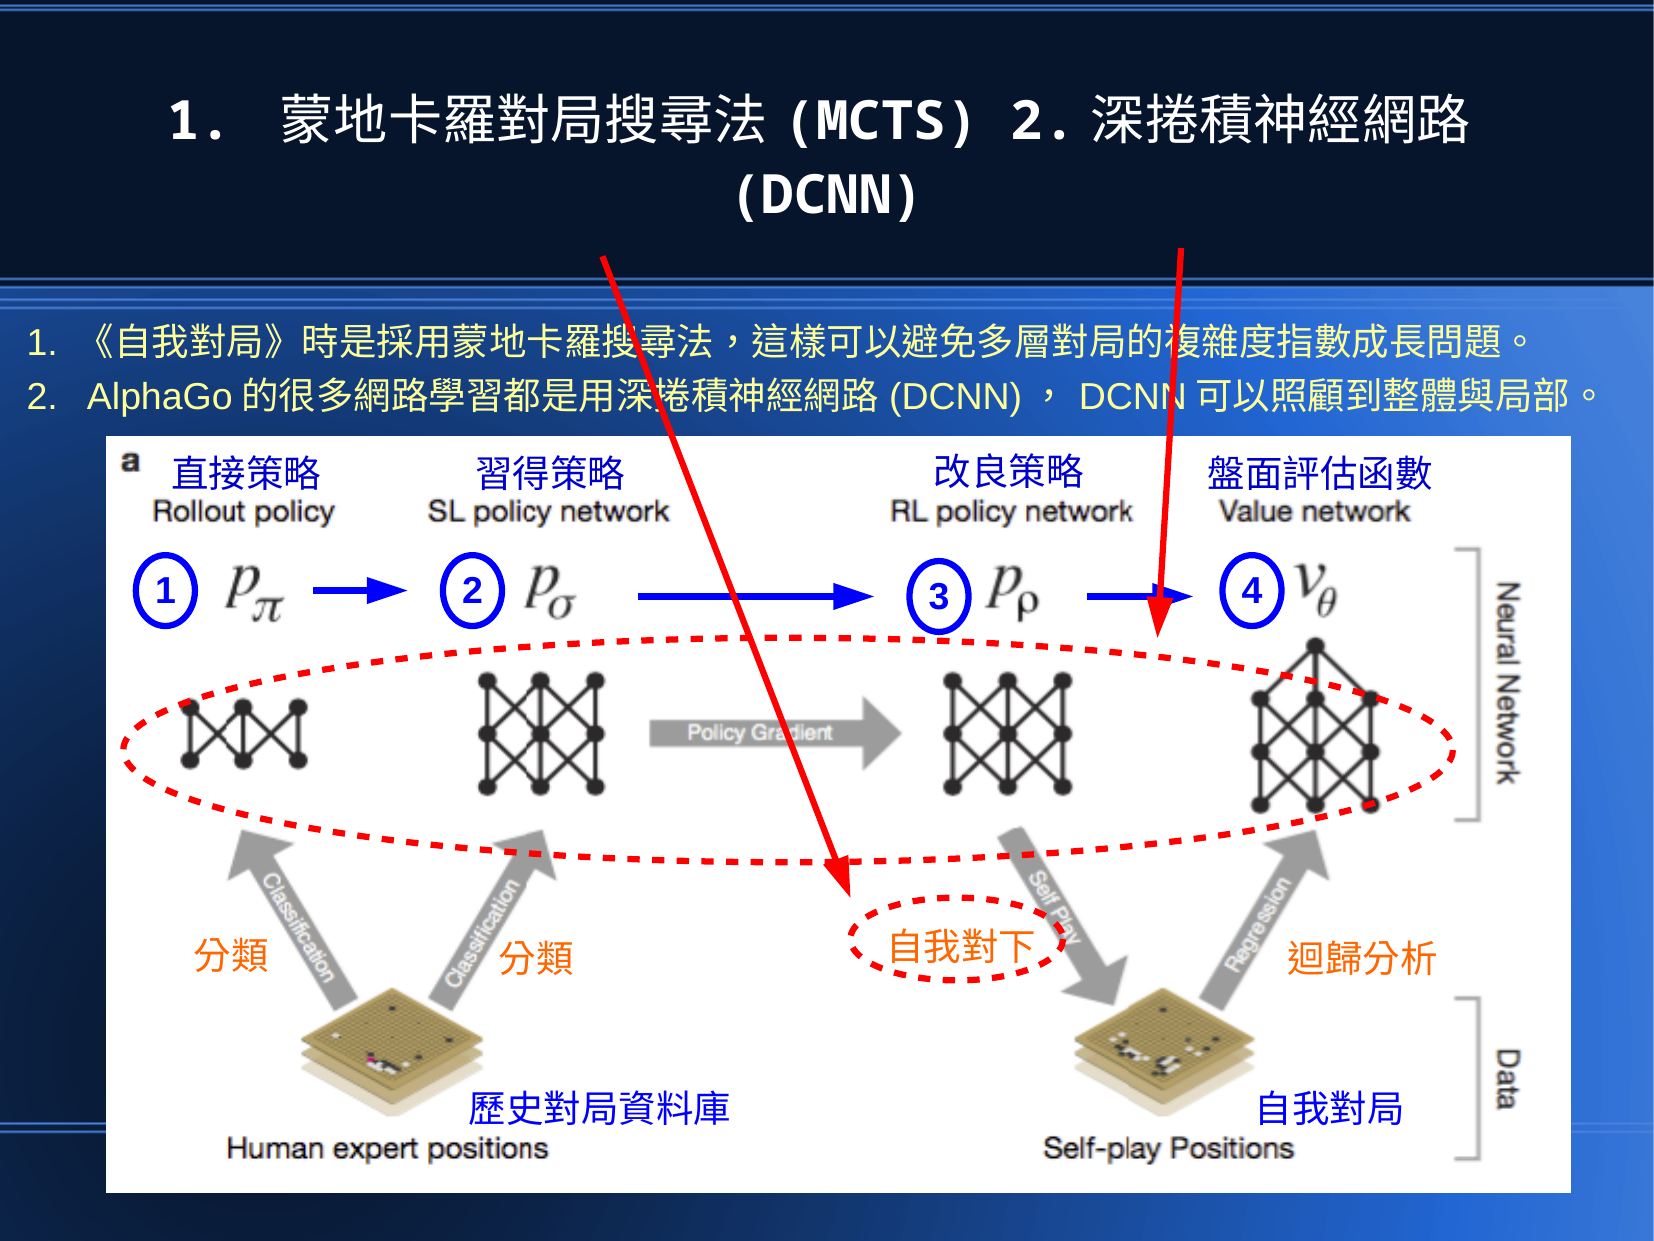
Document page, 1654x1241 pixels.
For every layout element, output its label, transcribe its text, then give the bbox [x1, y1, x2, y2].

text_box 習得策略 [460, 461, 641, 499]
text_box 盤面評估函數 [1192, 461, 1448, 499]
text_box 歷史對局資料庫 [454, 1072, 747, 1134]
text_box 1. 《自我對局》時是採用蒙地卡羅搜尋法，這樣可以避免多層對局的複雜度指數成長問題。 2. AlphaGo的很多網路學習都是用深捲積神經網路(DCNN)，DCNN可以照顧到整體與局部。 [1172, 304, 1621, 461]
text_box 2 [442, 555, 503, 627]
text_box 4 [1222, 555, 1282, 627]
text_box 改良策略 [918, 461, 1099, 497]
text_box 1. 《自我對局》時是採用蒙地卡羅搜尋法，這樣可以避免多層對局的複雜度指數成長問題。 2. AlphaGo的很多網路學習都是用深捲積神經網路(DCNN)，DCNN可以照顧到整體與局部。 [11, 304, 677, 461]
text_box 迴歸分析 [1273, 921, 1453, 984]
text_box 自我對下 [871, 909, 1052, 972]
text_box 直接策略 [156, 461, 337, 499]
text_box 1 [135, 555, 195, 627]
title 1. 蒙地卡羅對局搜尋法(MCTS) 2.深捲積神經網路(DCNN) [82, 49, 1571, 257]
text_box 分類 [484, 921, 589, 984]
picture [0, 0, 1654, 1241]
text_box 1. 《自我對局》時是採用蒙地卡羅搜尋法，這樣可以避免多層對局的複雜度指數成長問題。 2. AlphaGo的很多網路學習都是用深捲積神經網路(DCNN)，DCNN可以照顧到整體與局部。 [625, 304, 1174, 461]
text_box 3 [909, 561, 969, 632]
text_box 分類 [178, 918, 284, 981]
text_box 自我對局 [1240, 1072, 1420, 1134]
